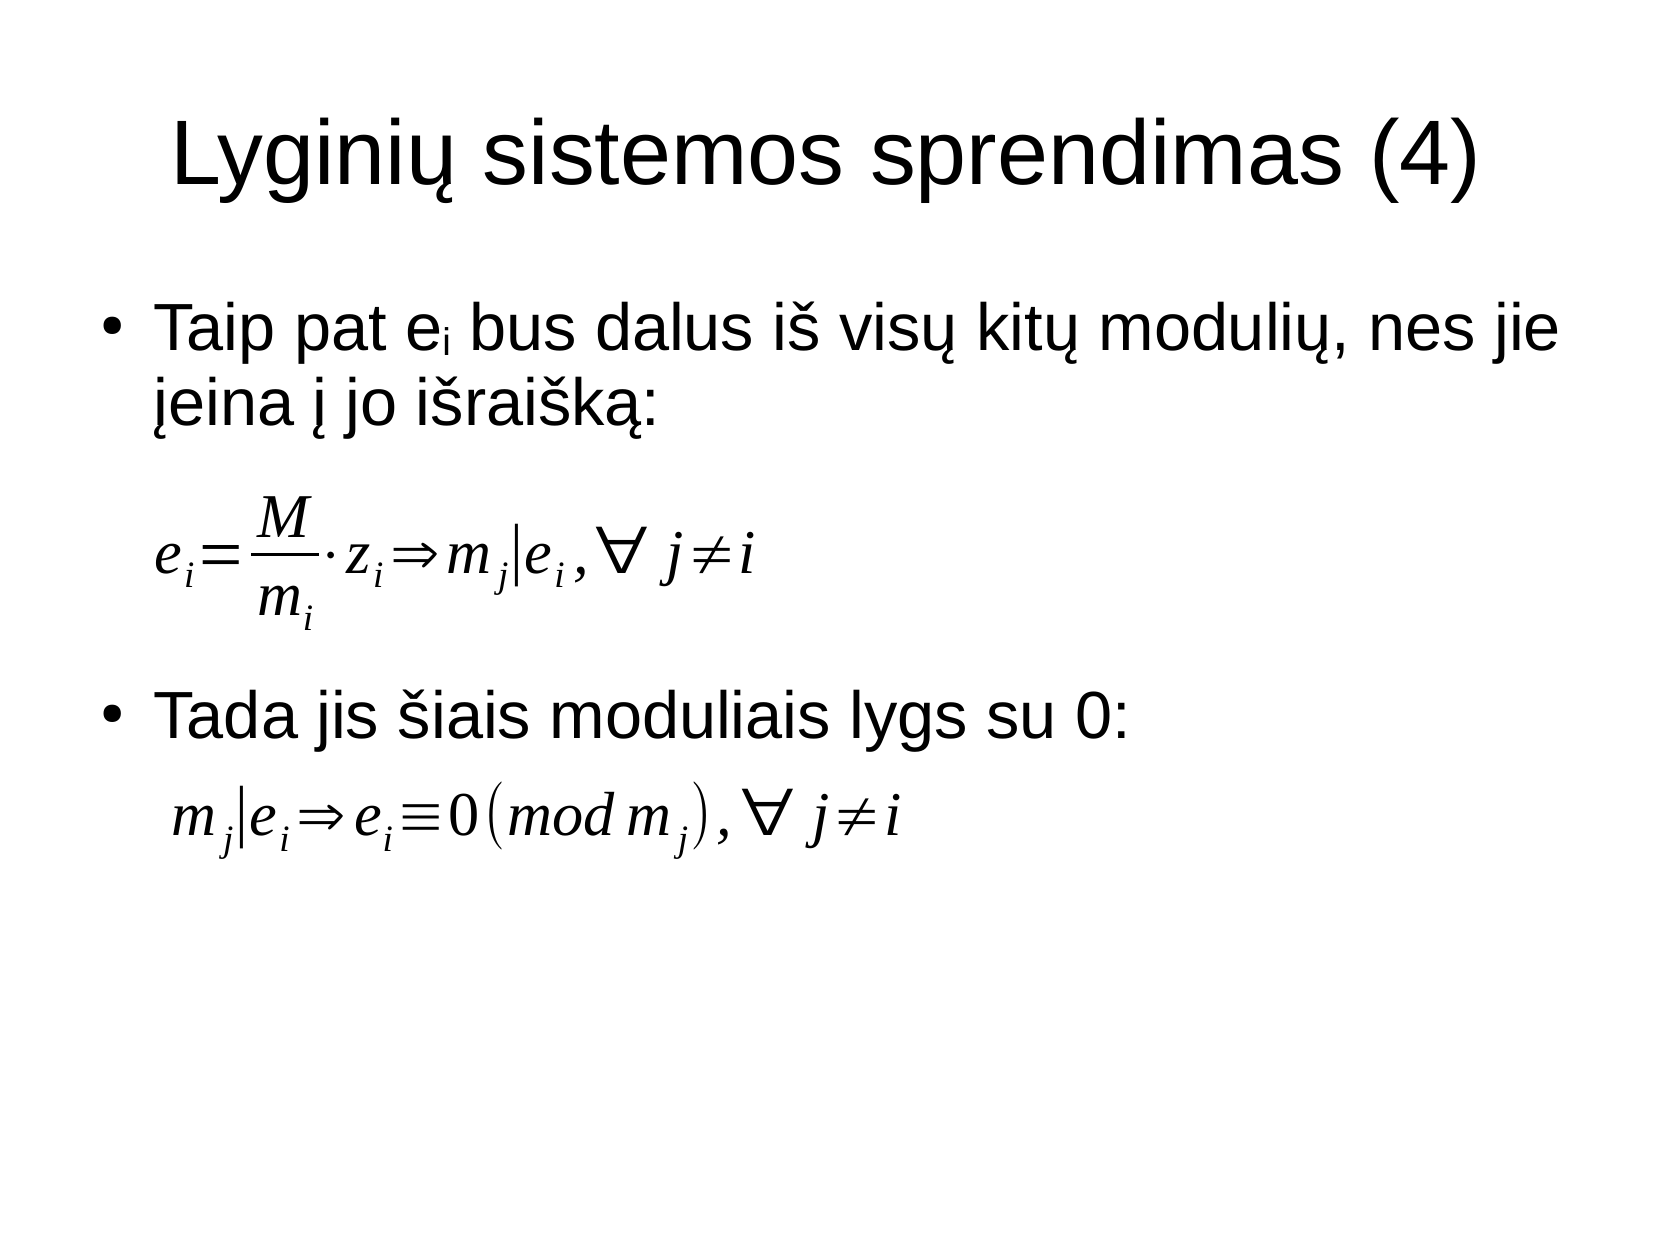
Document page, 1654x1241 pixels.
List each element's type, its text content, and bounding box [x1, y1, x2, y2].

chart [148, 481, 763, 638]
list Taip pat ei bus dalus iš visų kitų modulių, nes jie įeina į jo išraišką: Tada jis šiais moduliais lygs su 0: [82, 290, 1571, 1010]
chart [165, 779, 908, 859]
title Lyginių sistemos sprendimas (4) [82, 49, 1571, 257]
